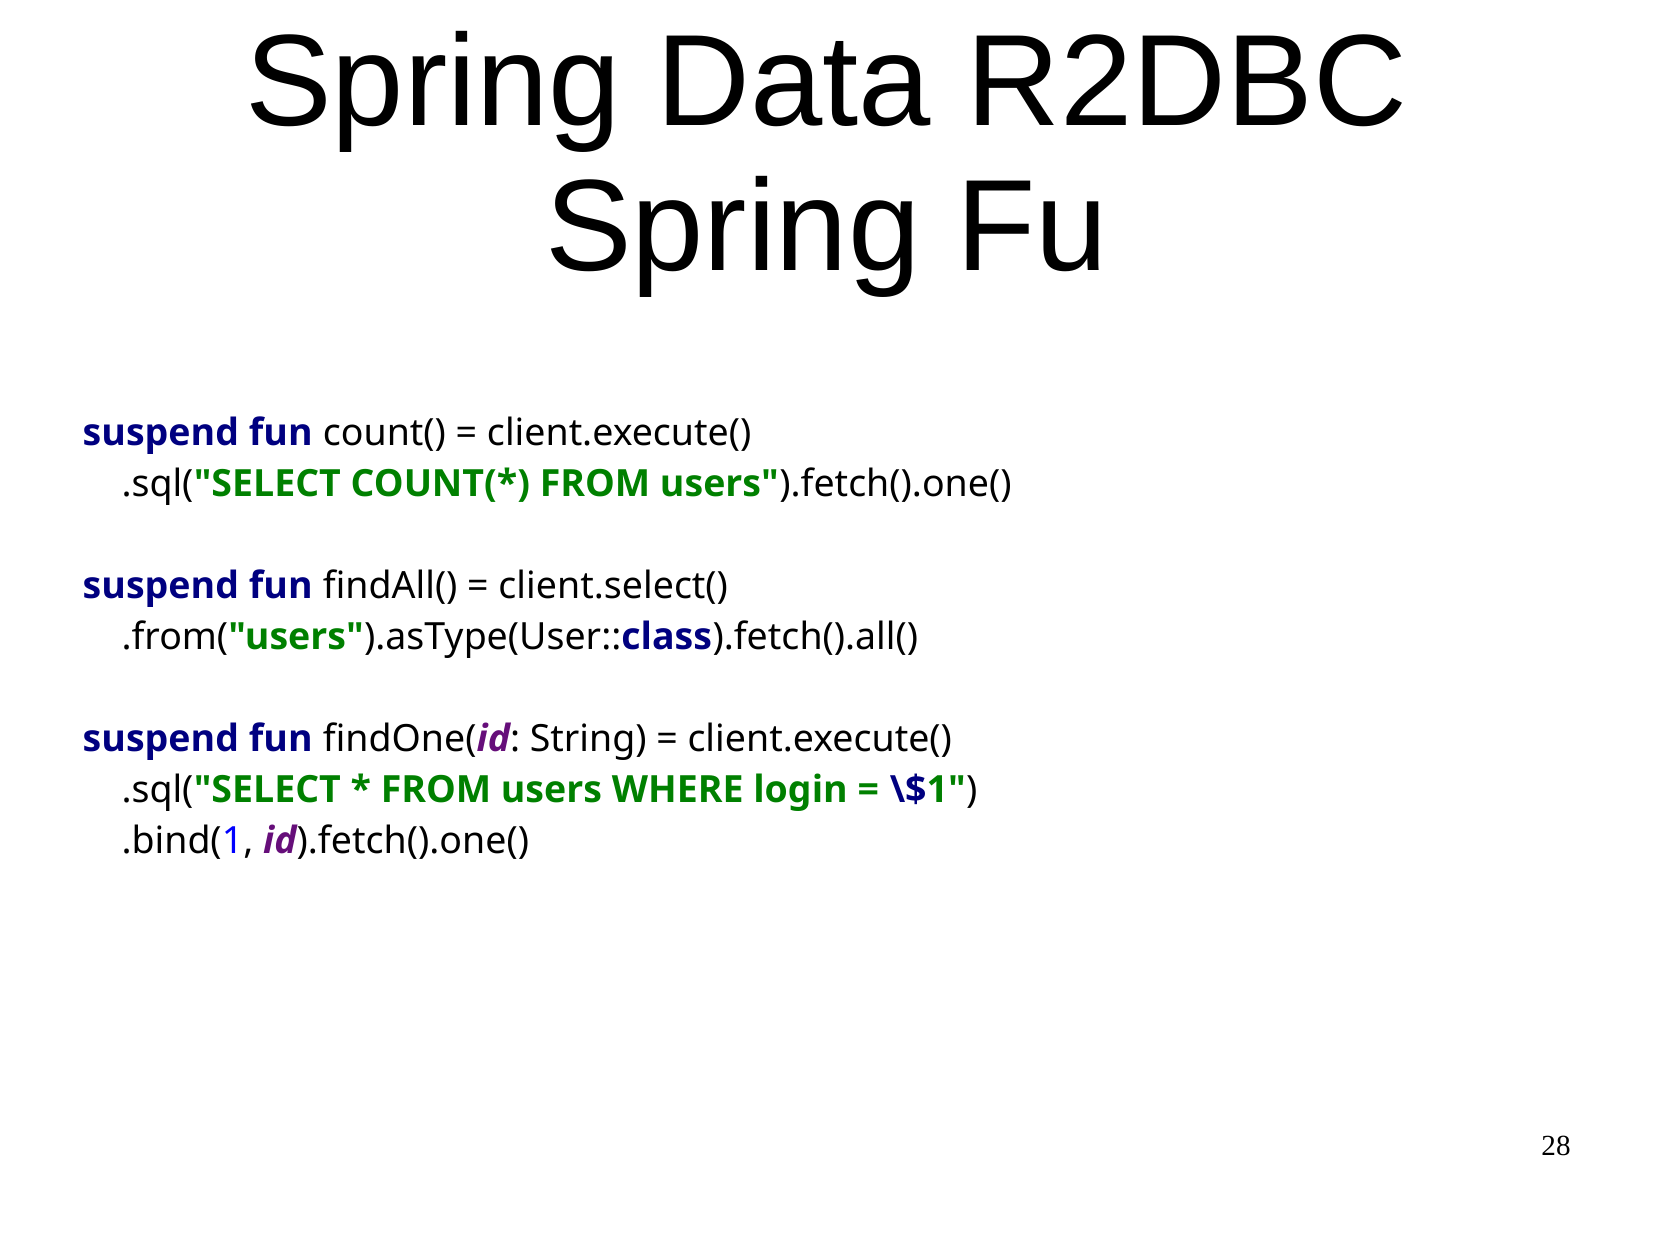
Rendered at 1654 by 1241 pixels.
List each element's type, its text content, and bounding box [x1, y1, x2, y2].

title Spring Data R2DBC Spring Fu [82, 7, 1571, 299]
list suspend fun count() = client.execute() .sql("SELECT COUNT(*) FROM users").fetch().one() suspend fun findAll() = client.select() .from("users").asType(User::class).fetch().all() suspend fun findOne(id: String) = client.execute() .sql("SELECT * FROM users WHERE login = \$1") .bind(1, id).fetch().one() [82, 405, 1571, 1126]
